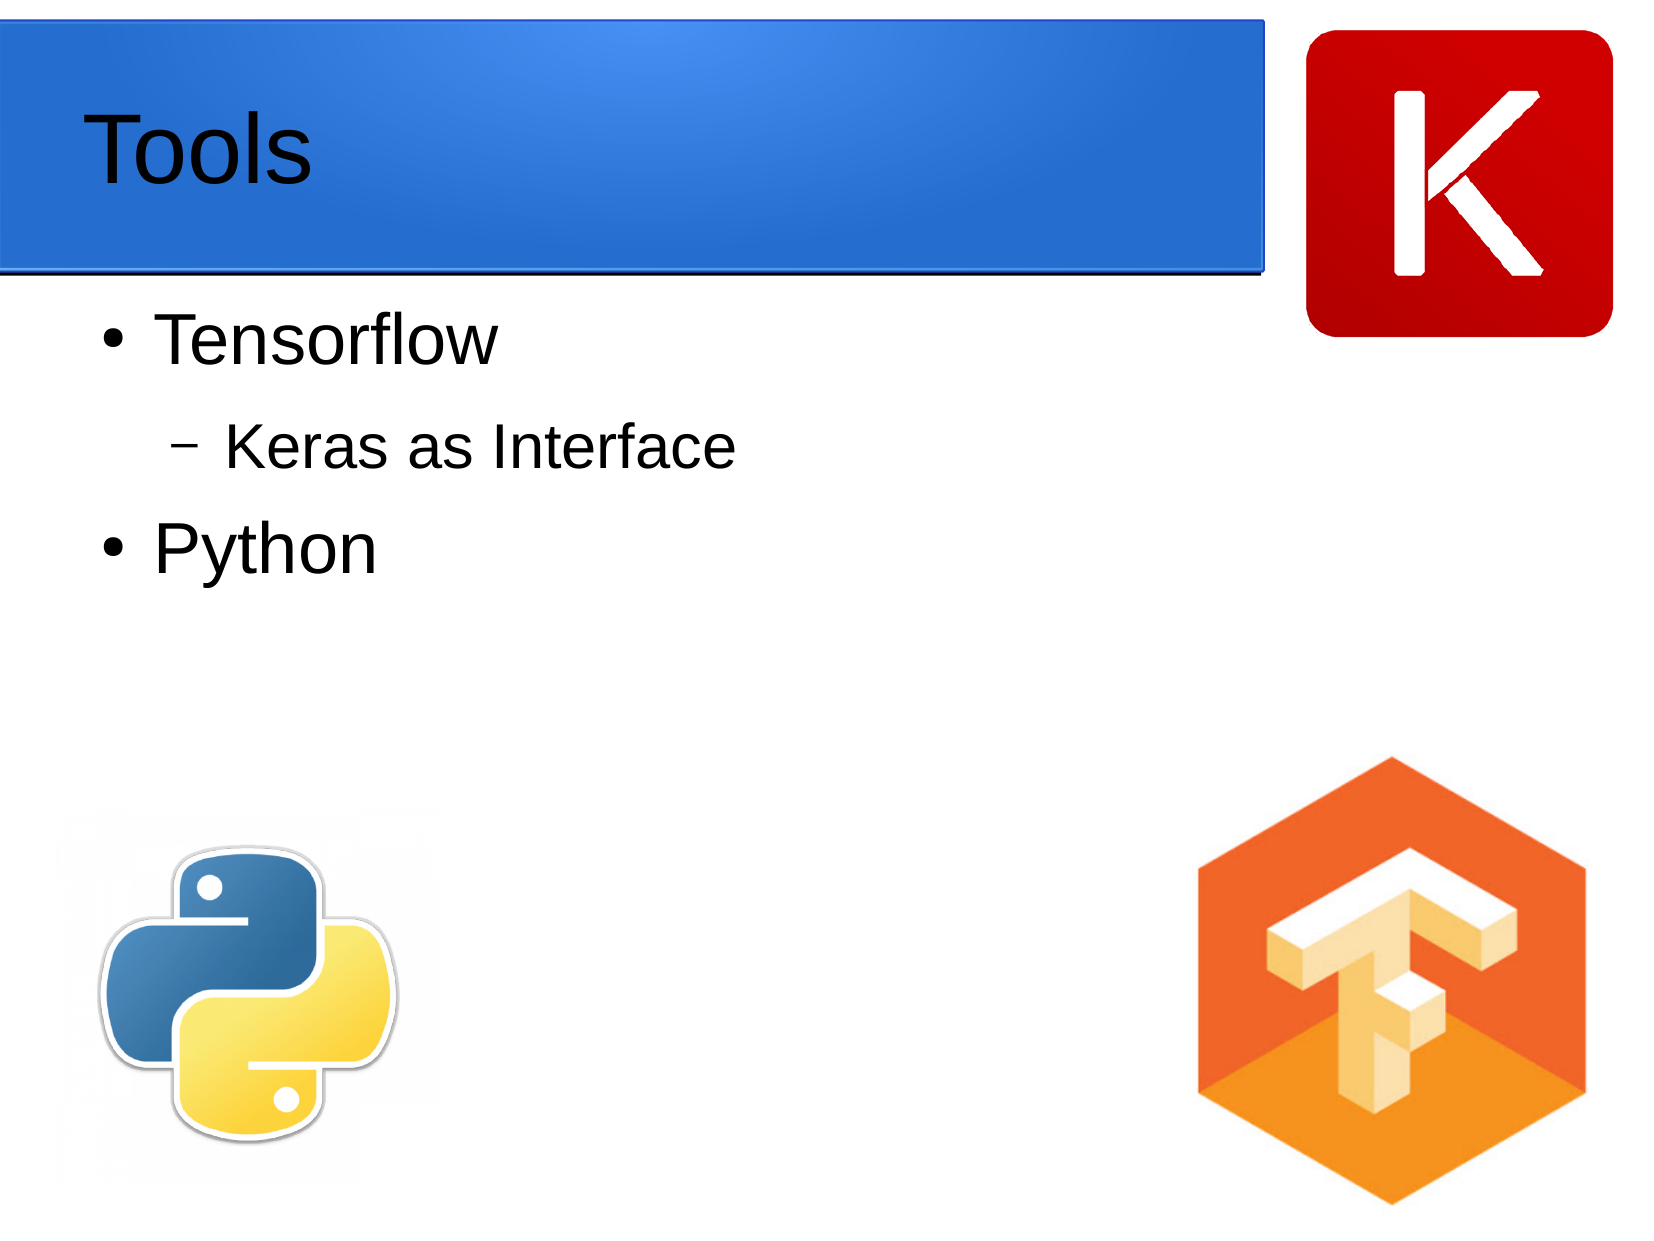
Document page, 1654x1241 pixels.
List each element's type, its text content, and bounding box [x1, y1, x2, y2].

picture [1299, 23, 1619, 343]
list Tensorflow Keras as Interface Python [82, 299, 1571, 1019]
picture [897, 708, 1654, 1241]
picture [54, 804, 441, 1184]
title Tools [82, 47, 1235, 252]
